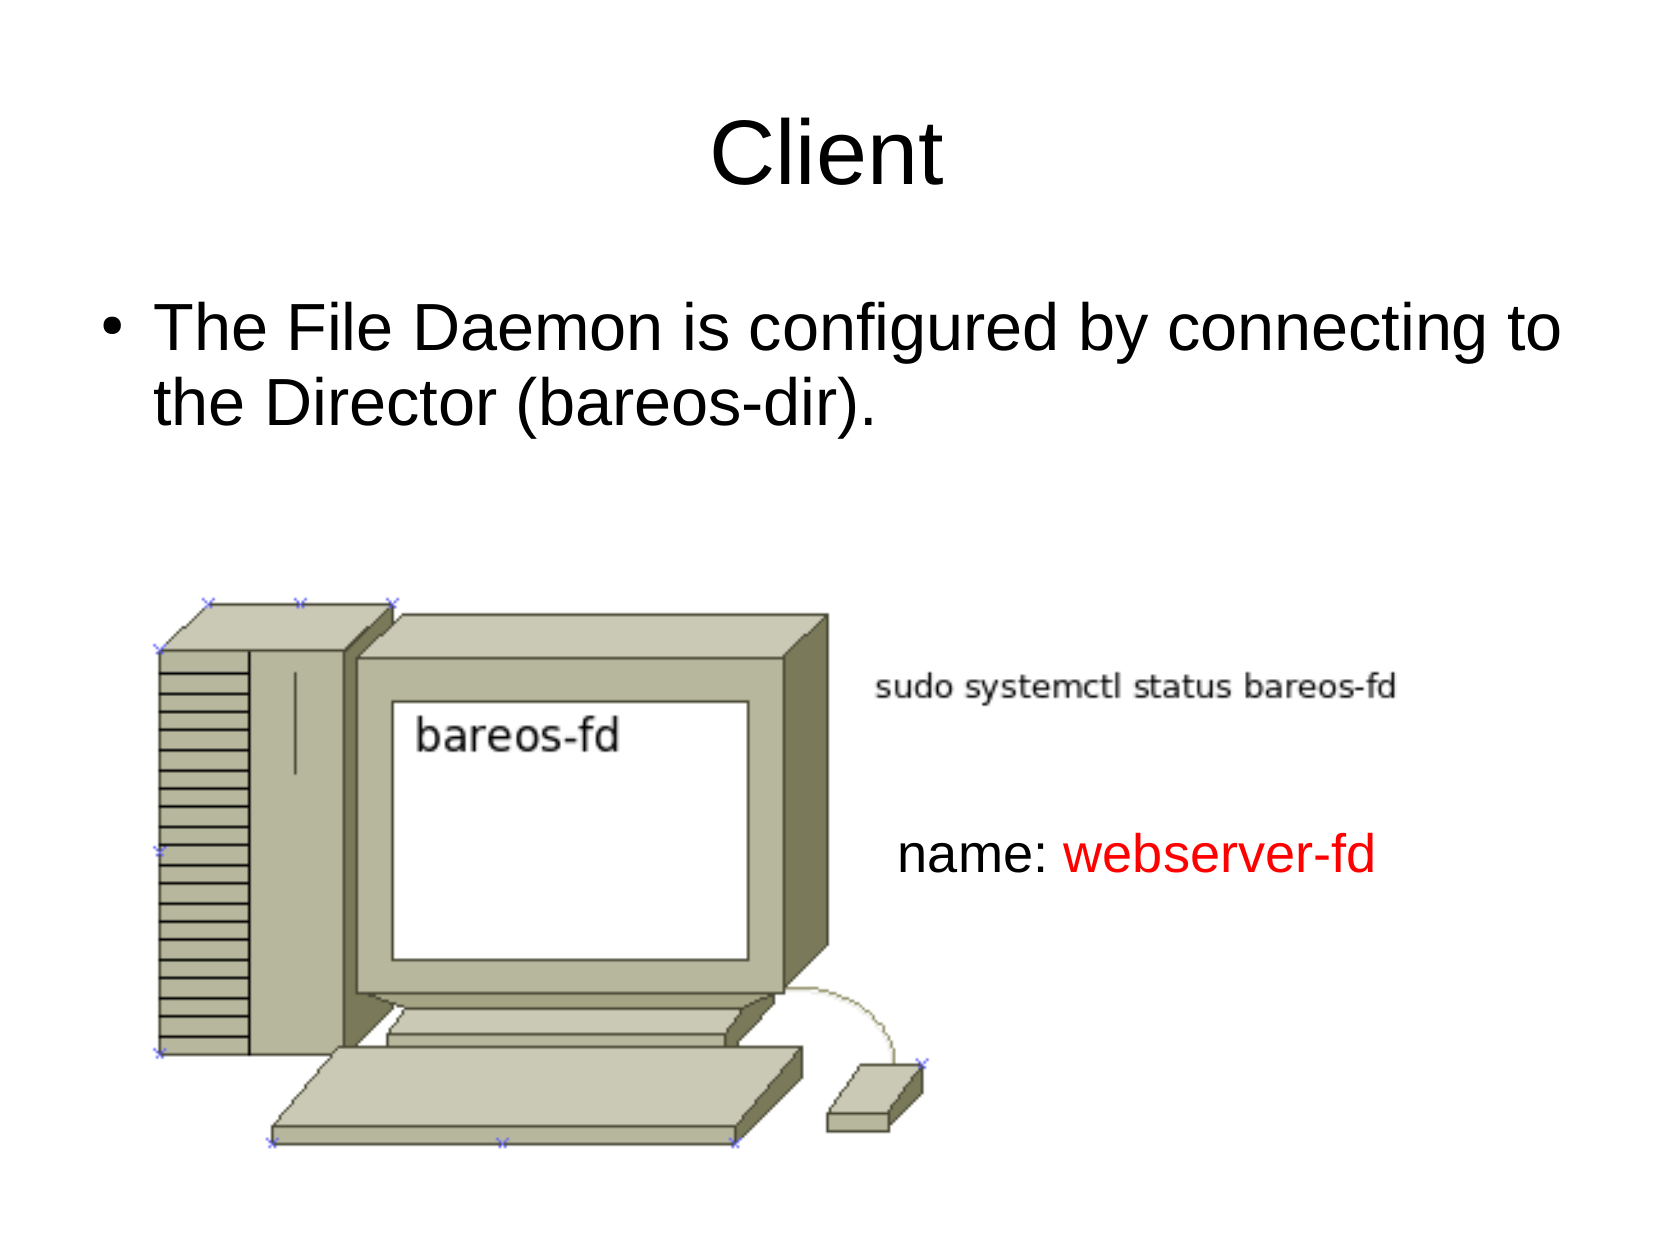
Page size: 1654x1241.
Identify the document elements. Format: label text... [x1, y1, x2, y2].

title Client [82, 49, 1571, 257]
text_box name: webserver-fd [882, 816, 1393, 892]
list The File Daemon is configured by connecting to the Director (bareos-dir). [82, 290, 1571, 1010]
picture [126, 1010, 1441, 1241]
